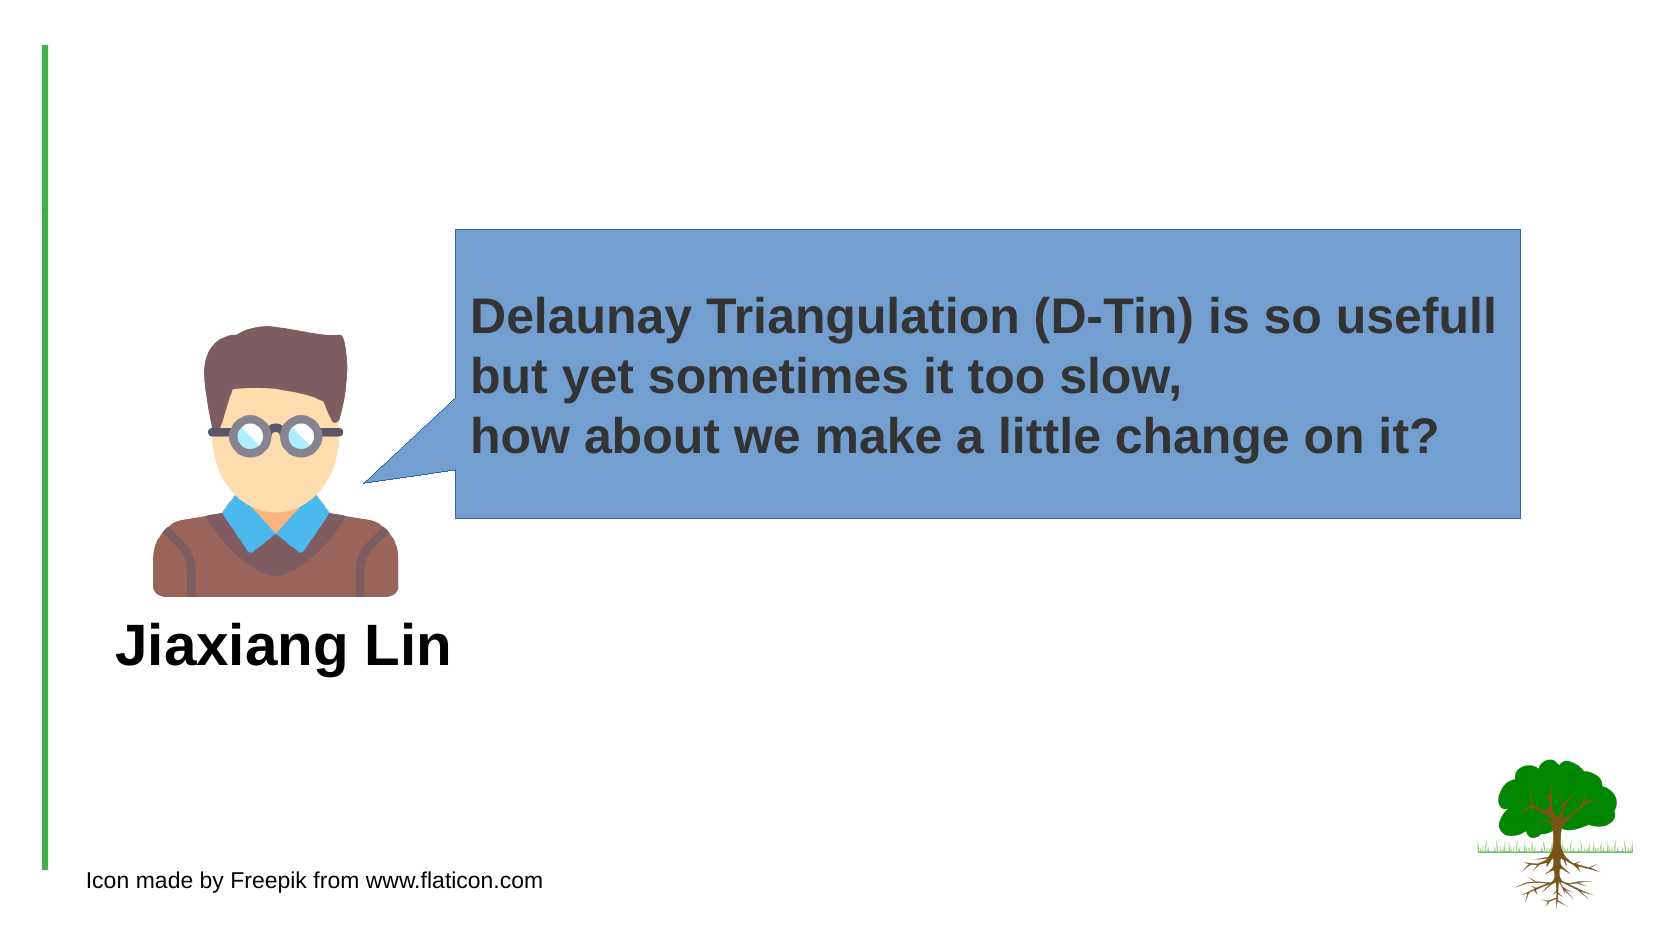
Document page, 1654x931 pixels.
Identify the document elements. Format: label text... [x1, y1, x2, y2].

picture [140, 326, 411, 597]
picture [1470, 752, 1654, 925]
text_box Delaunay Triangulation (D-Tin) is so usefull but yet sometimes it too slow, how about we make a little change on it? [363, 229, 1521, 519]
text_box Icon made by Freepik from www.flaticon.com [74, 843, 555, 915]
text_box Jiaxiang Lin [29, 599, 538, 680]
